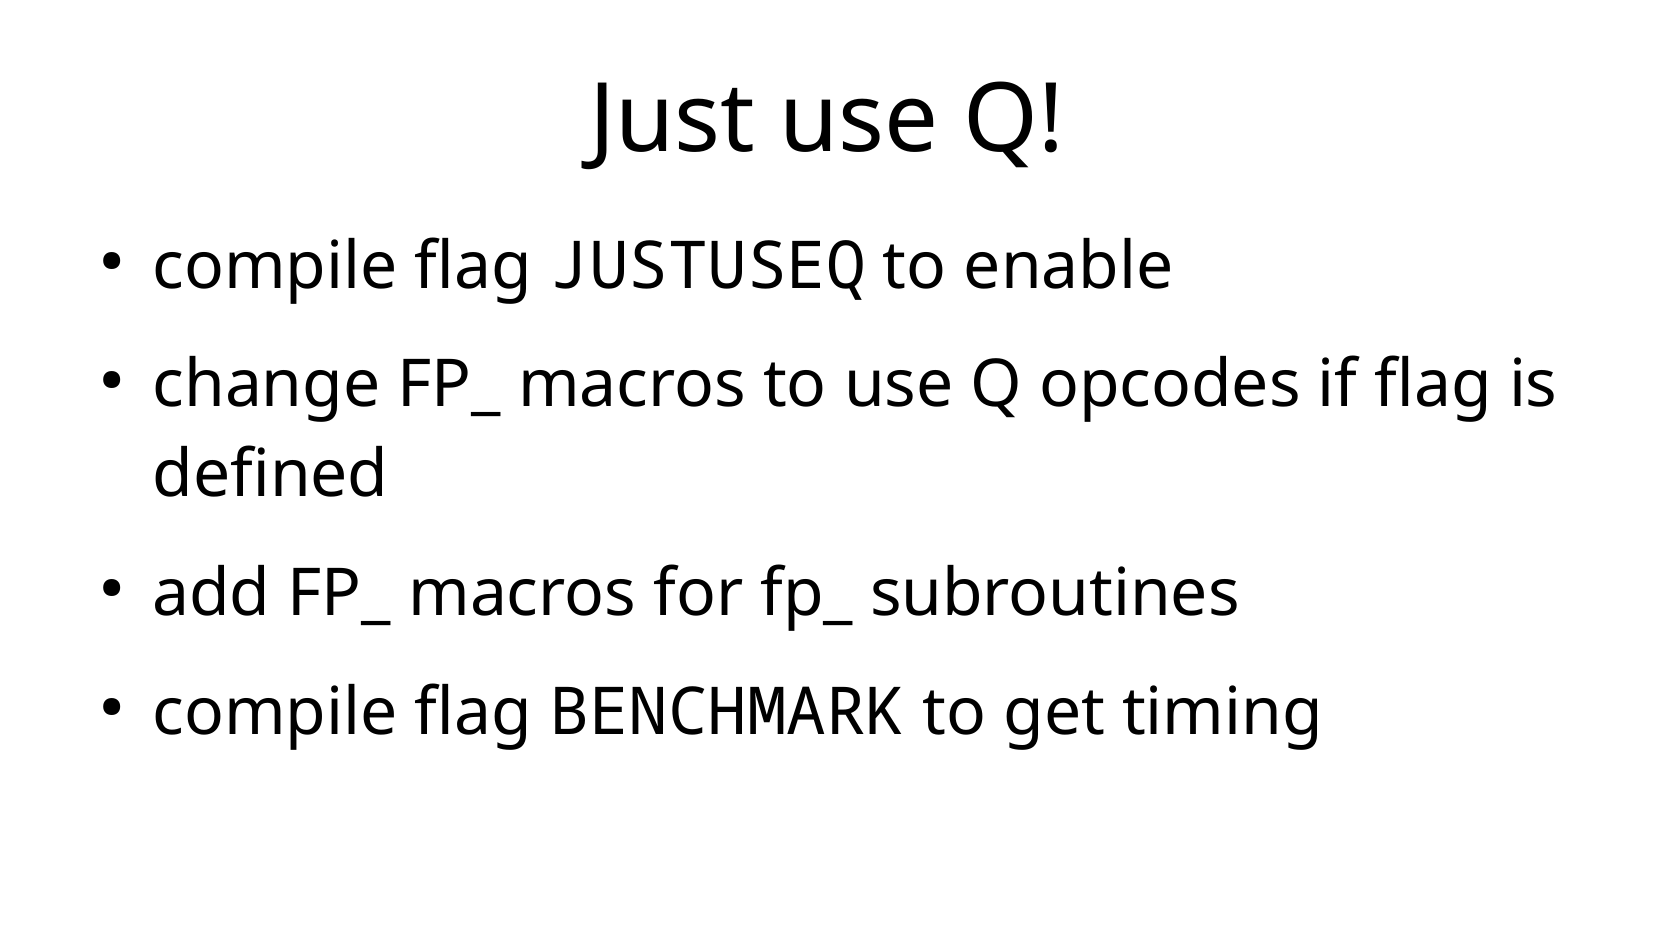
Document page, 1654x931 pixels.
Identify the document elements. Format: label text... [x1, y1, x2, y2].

list compile flag JUSTUSEQ to enable change FP_ macros to use Q opcodes if flag is defined add FP_ macros for fp_ subroutines compile flag BENCHMARK to get timing [82, 217, 1571, 757]
title Just use Q! [82, 37, 1571, 193]
